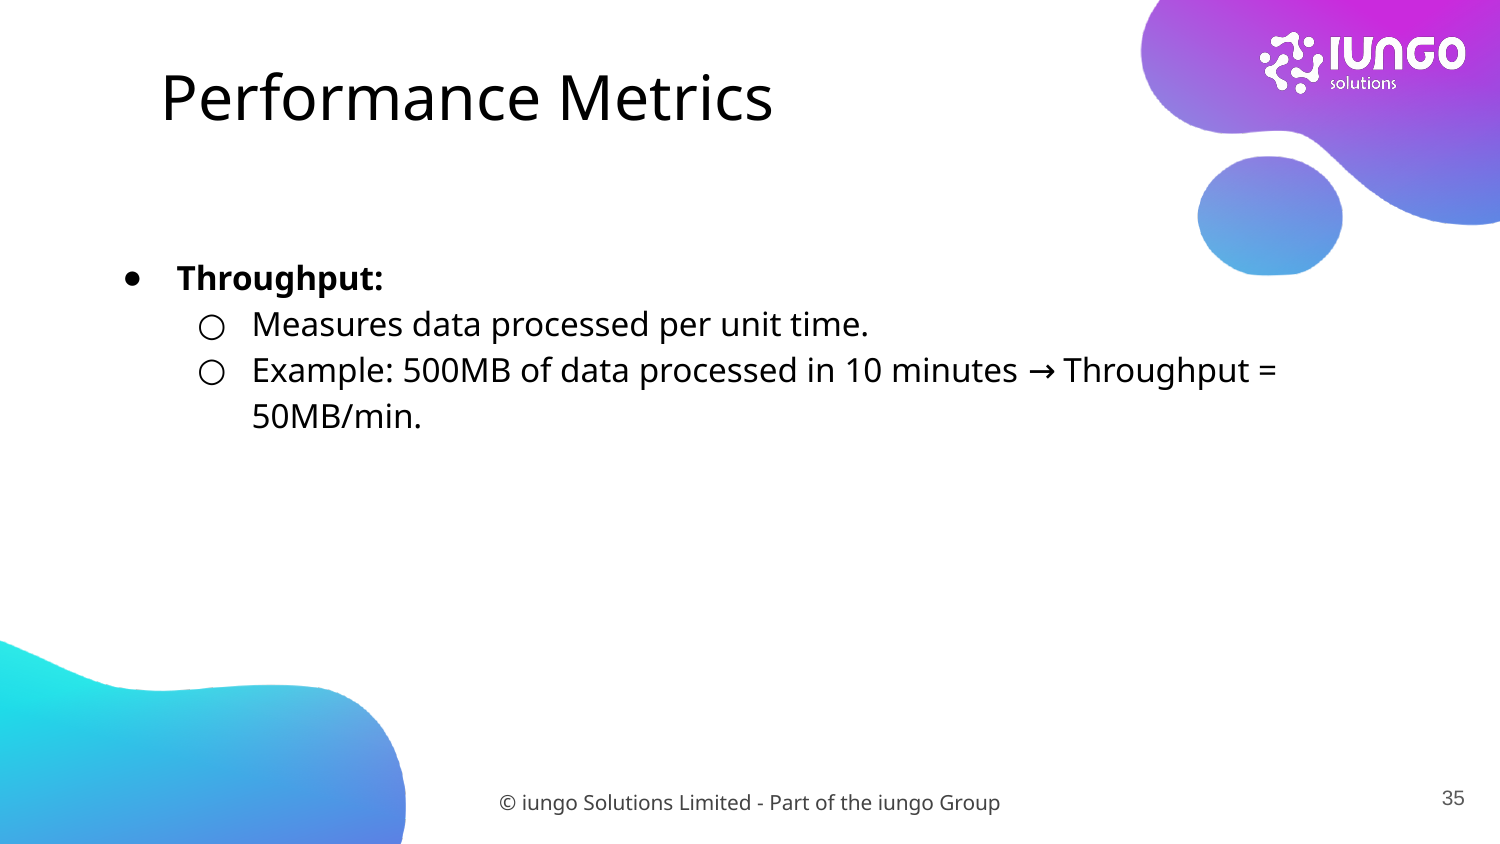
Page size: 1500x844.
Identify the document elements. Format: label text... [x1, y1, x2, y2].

picture [0, 0, 1500, 844]
list Throughput: Measures data processed per unit time. Example: 500MB of data processed in 10 minutes → Throughput = 50MB/min. [86, 236, 1381, 720]
title Performance Metrics [145, 31, 974, 126]
slide_number <number> [1389, 764, 1480, 830]
